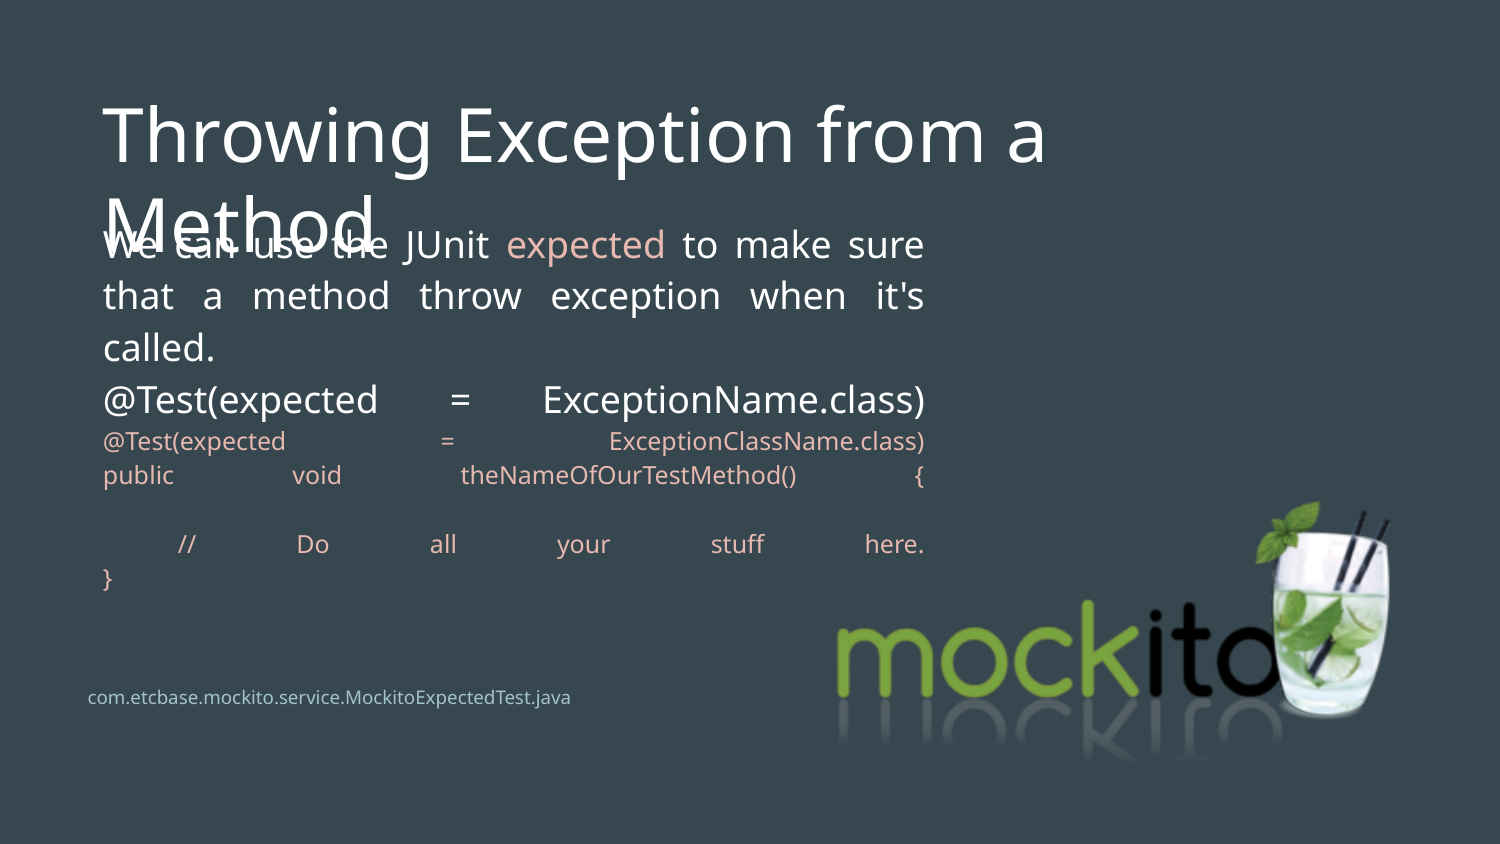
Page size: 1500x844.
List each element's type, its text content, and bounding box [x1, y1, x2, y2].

title com.etcbase.mockito.service.MockitoExpectedTest.java [72, 670, 611, 724]
picture [772, 459, 1463, 797]
title Throwing Exception from a Method [87, 72, 1090, 199]
title We can use the JUnit expected to make sure that a method throw exception when it's called. @Test(expected = ExceptionName.class) @Test(expected = ExceptionClassName.class) public void theNameOfOurTestMethod() { // Do all your stuff here. } [87, 198, 941, 665]
